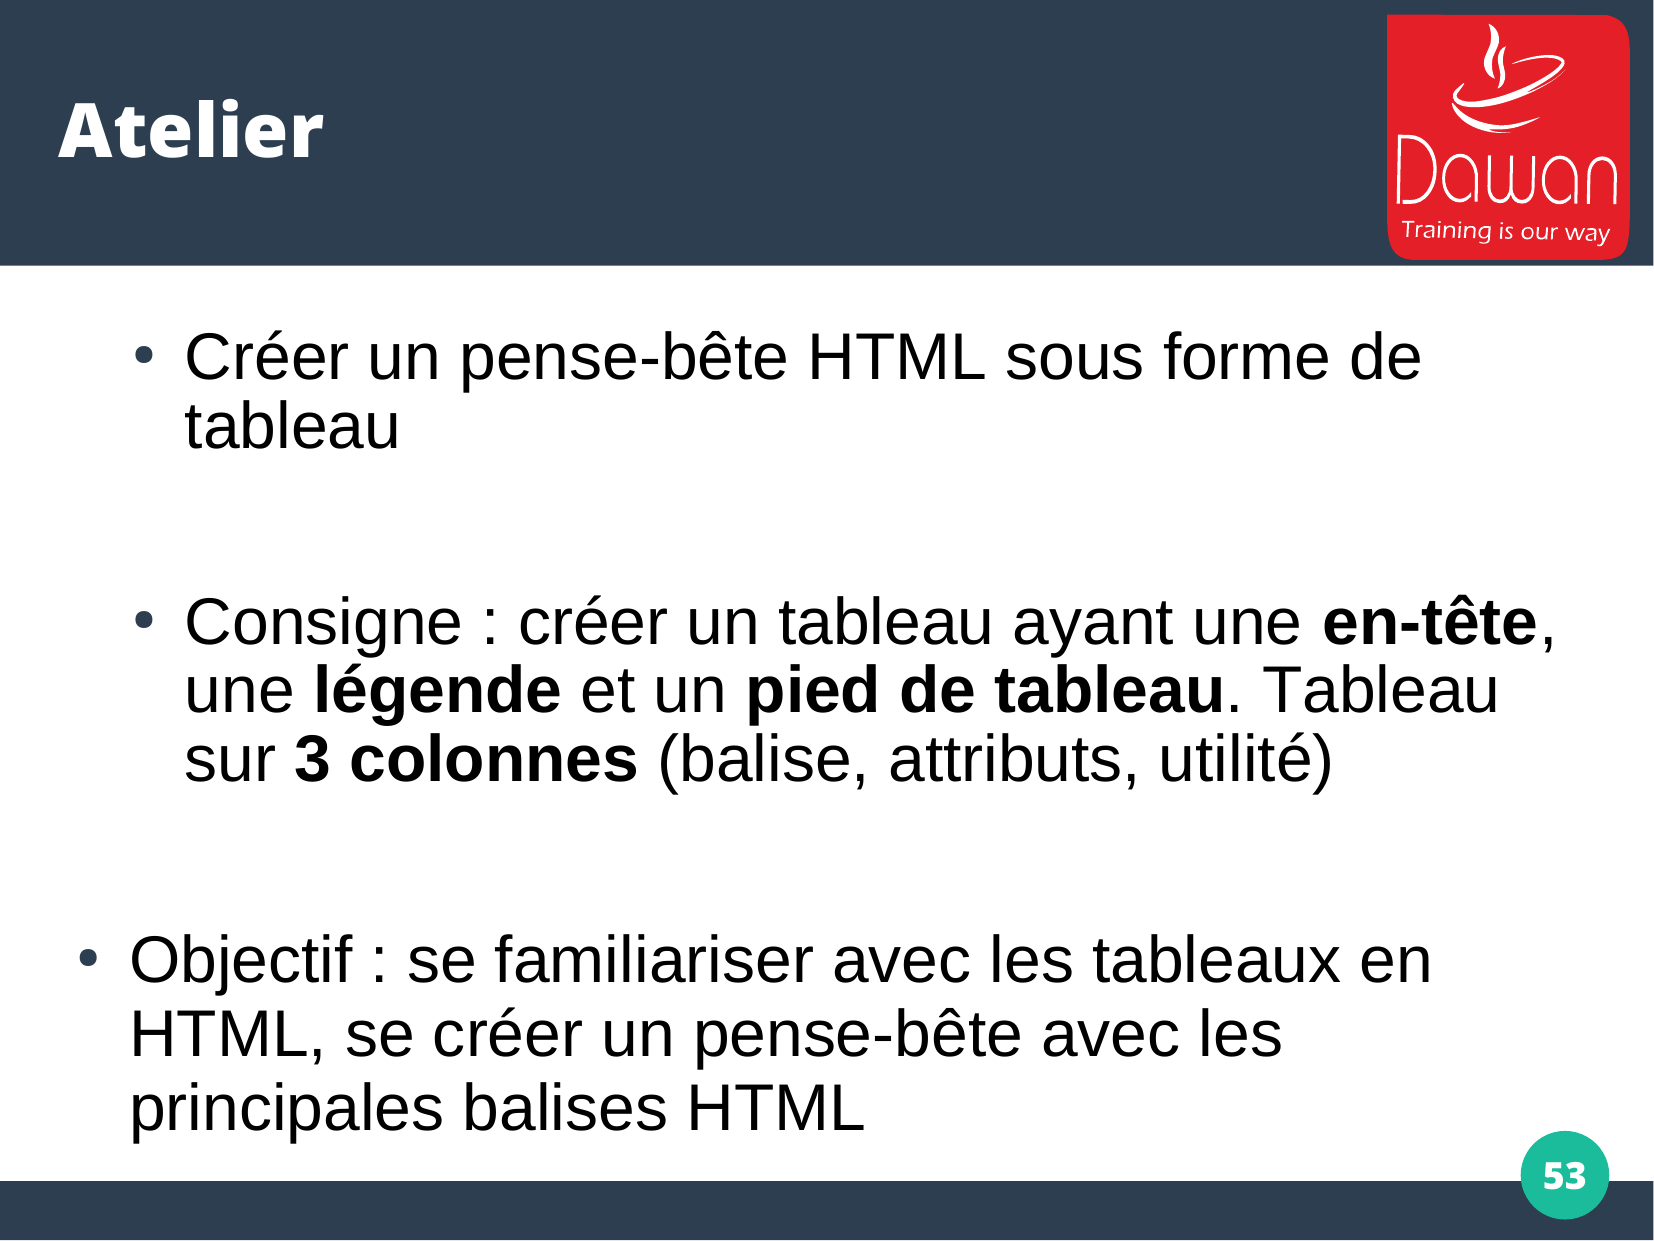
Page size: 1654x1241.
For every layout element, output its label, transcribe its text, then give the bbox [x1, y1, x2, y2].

title Atelier [59, 49, 1387, 207]
list Créer un pense-bête HTML sous forme de tableau Consigne : créer un tableau ayant une en-tête, une légende et un pied de tableau. Tableau sur 3 colonnes (balise, attributs, utilité) Objectif : se familiariser avec les tableaux en HTML, se créer un pense-bête avec les principales balises HTML [59, 324, 1595, 1152]
picture [1387, 14, 1630, 260]
